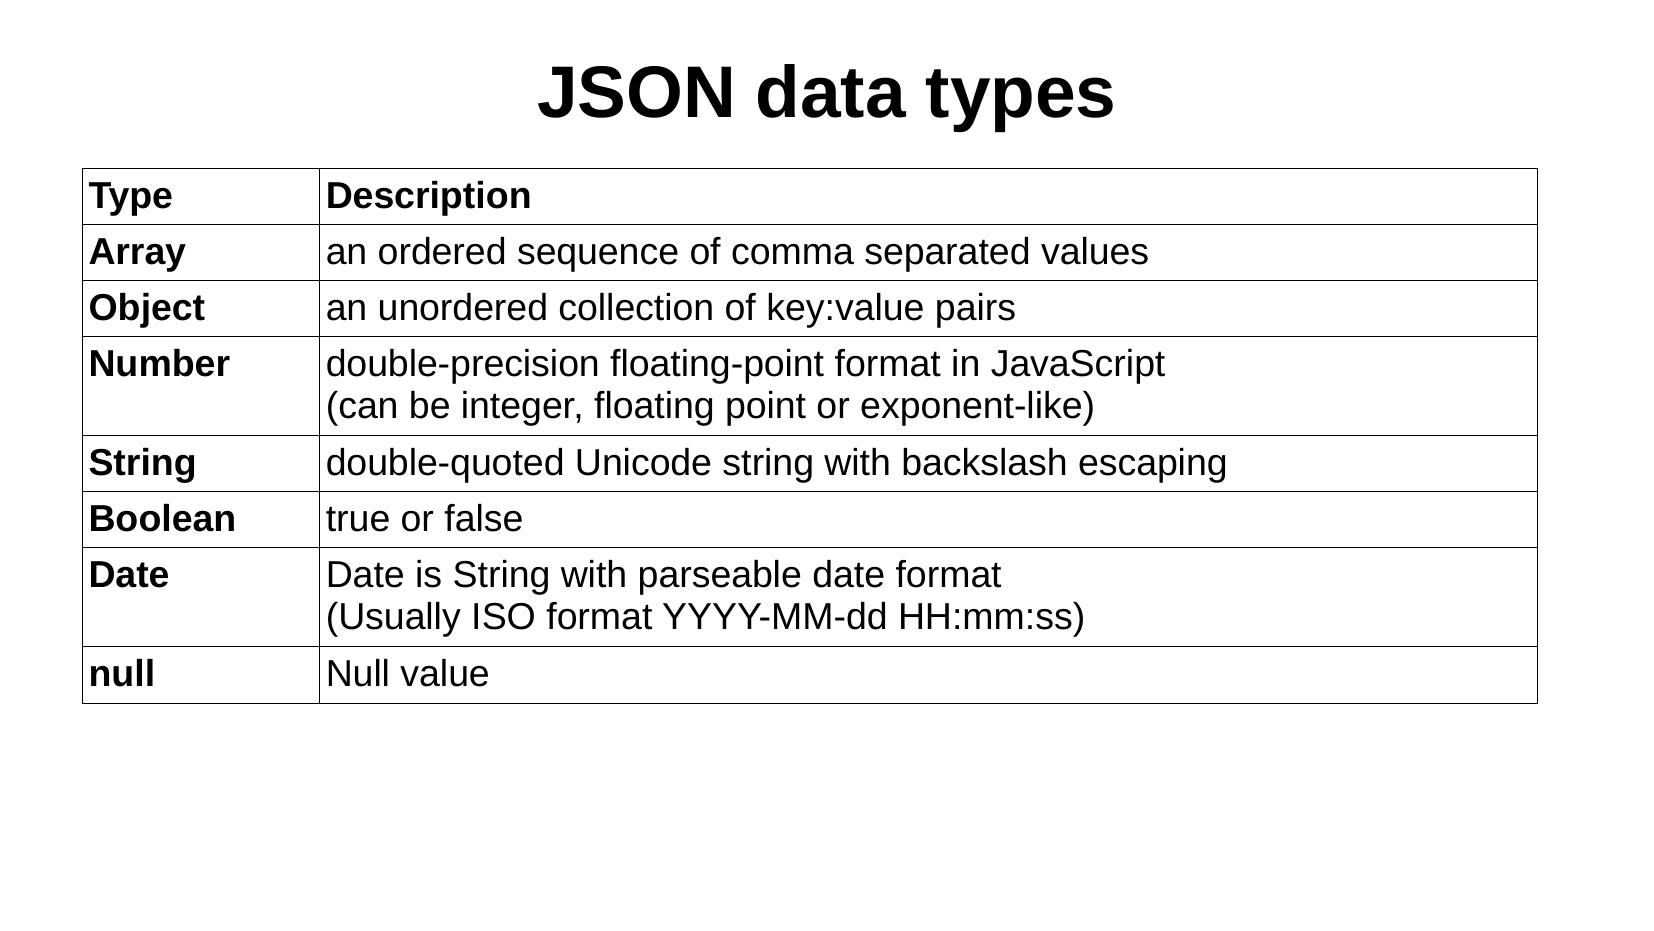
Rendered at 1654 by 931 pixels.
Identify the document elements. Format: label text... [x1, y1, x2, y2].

table_cell Null value [320, 647, 1537, 703]
table_cell double-quoted Unicode string with backslash escaping [320, 436, 1537, 491]
table_cell Date [83, 548, 319, 646]
table_header Description [320, 169, 1537, 224]
table_cell Number [83, 337, 319, 435]
table_cell an unordered collection of key:value pairs [320, 281, 1537, 336]
table_header Type [83, 169, 319, 224]
table_cell Date is String with parseable date format (Usually ISO format YYYY-MM-dd HH:mm:ss) [320, 548, 1537, 646]
table_cell Array [83, 225, 319, 280]
table_cell null [83, 647, 319, 703]
table_cell an ordered sequence of comma separated values [320, 225, 1537, 280]
table_cell Boolean [83, 492, 319, 547]
table_cell Object [83, 281, 319, 336]
table_cell String [83, 436, 319, 491]
table_cell double-precision floating-point format in JavaScript (can be integer, floating point or exponent-like) [320, 337, 1537, 435]
table_cell true or false [320, 492, 1537, 547]
title JSON data types [82, 37, 1571, 147]
